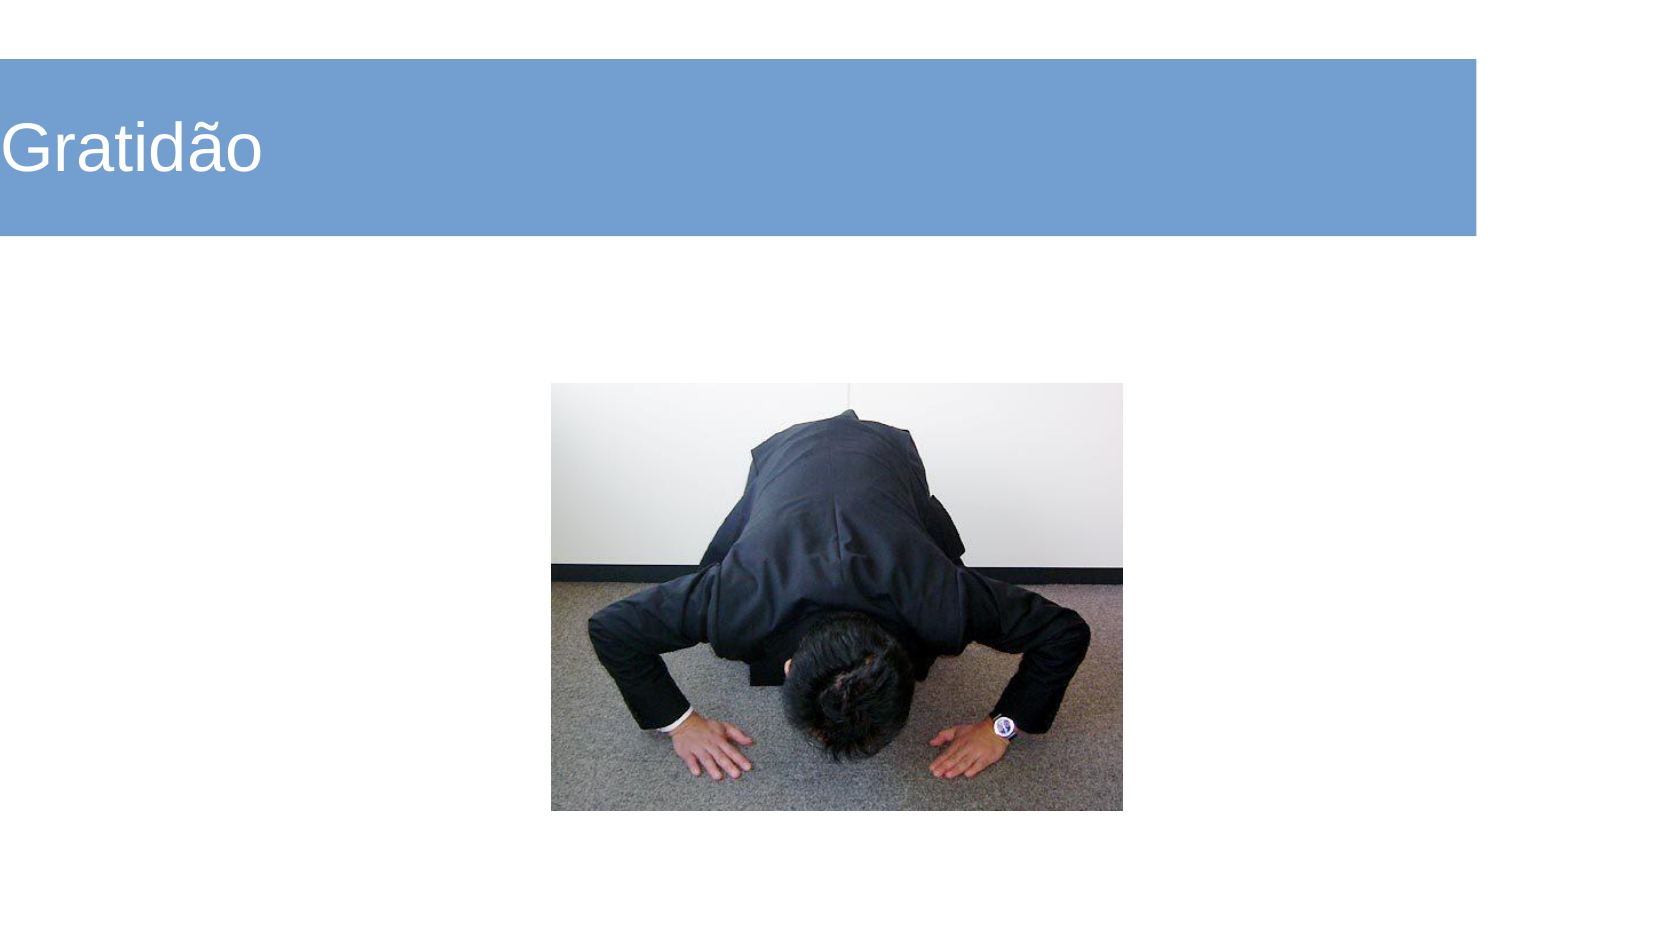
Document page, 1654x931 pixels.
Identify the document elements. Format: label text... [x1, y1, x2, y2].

title Gratidão [0, 59, 1477, 237]
picture [551, 383, 1123, 811]
